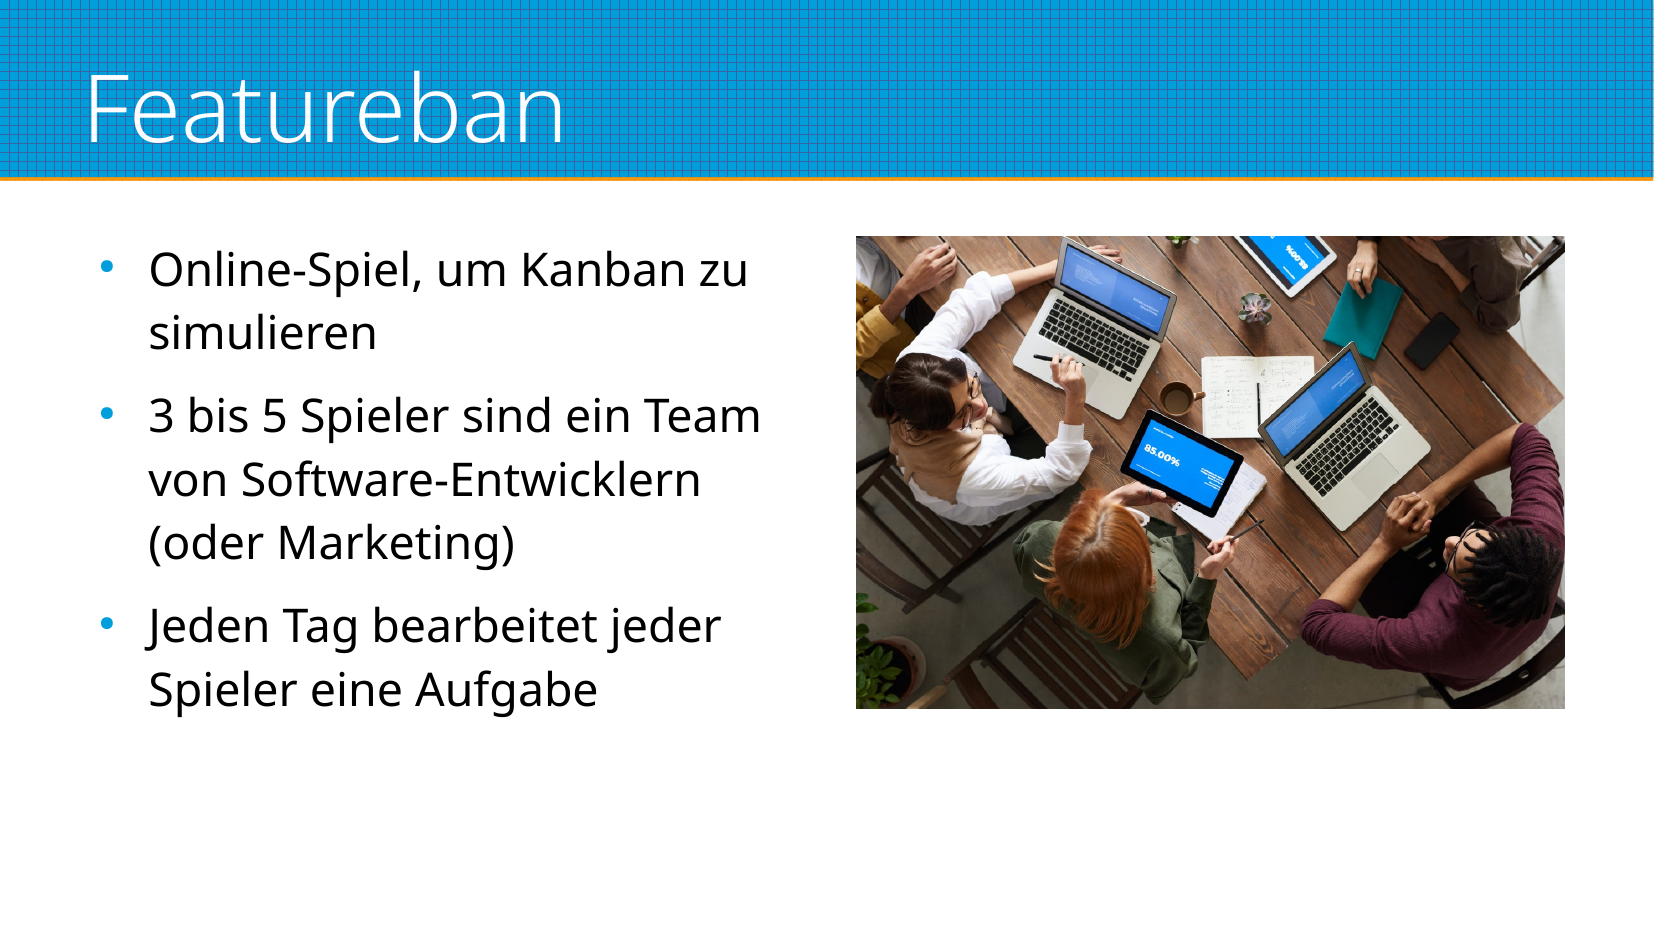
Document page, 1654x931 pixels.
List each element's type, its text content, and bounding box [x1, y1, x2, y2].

title Featureban [82, 14, 1571, 171]
picture [856, 236, 1565, 710]
list Online-Spiel, um Kanban zu simulieren 3 bis 5 Spieler sind ein Team von Software-Entwicklern (oder Marketing) Jeden Tag bearbeitet jeder Spieler eine Aufgabe [82, 236, 768, 811]
